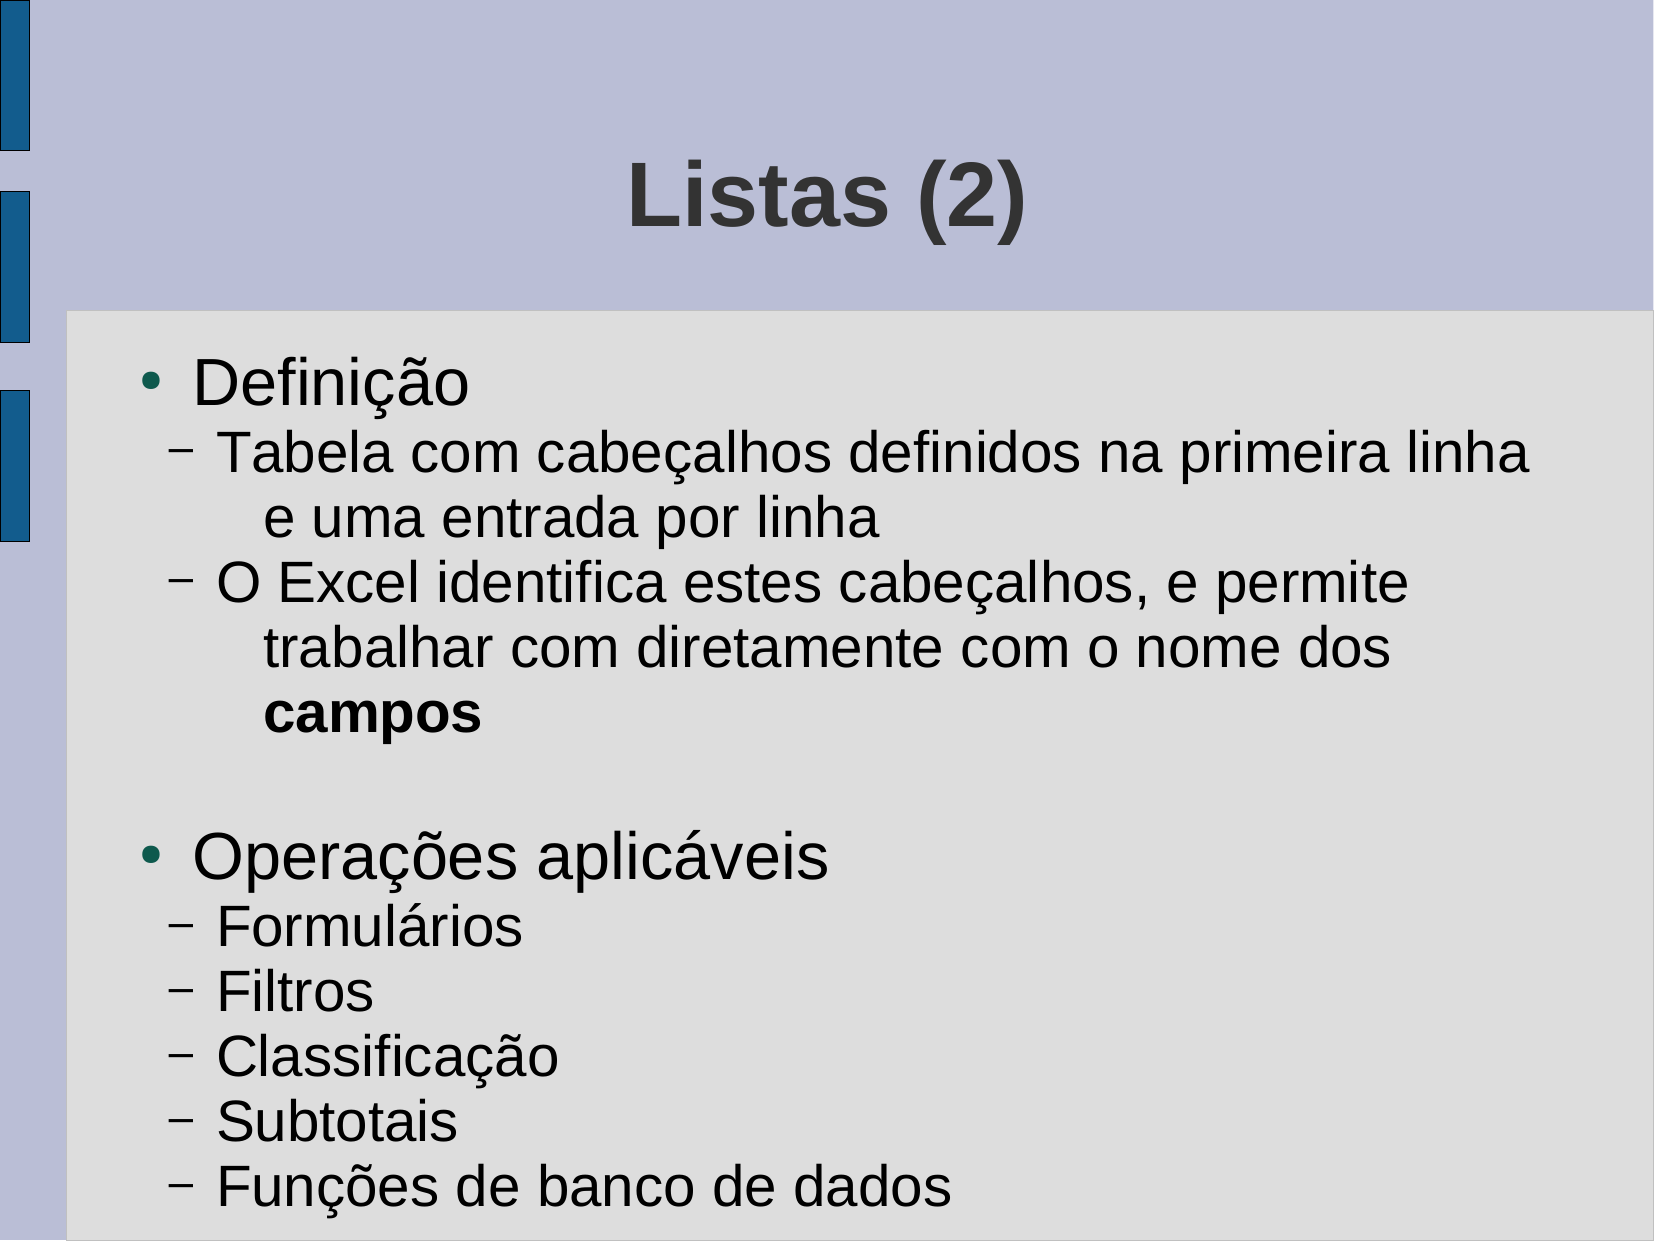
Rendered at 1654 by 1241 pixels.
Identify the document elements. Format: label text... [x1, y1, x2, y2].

title Listas (2) [121, 98, 1534, 291]
list Definição Tabela com cabeçalhos definidos na primeira linha e uma entrada por linha O Excel identifica estes cabeçalhos, e permite trabalhar com diretamente com o nome dos campos Operações aplicáveis Formulários Filtros Classificação Subtotais Funções de banco de dados [121, 344, 1534, 1241]
